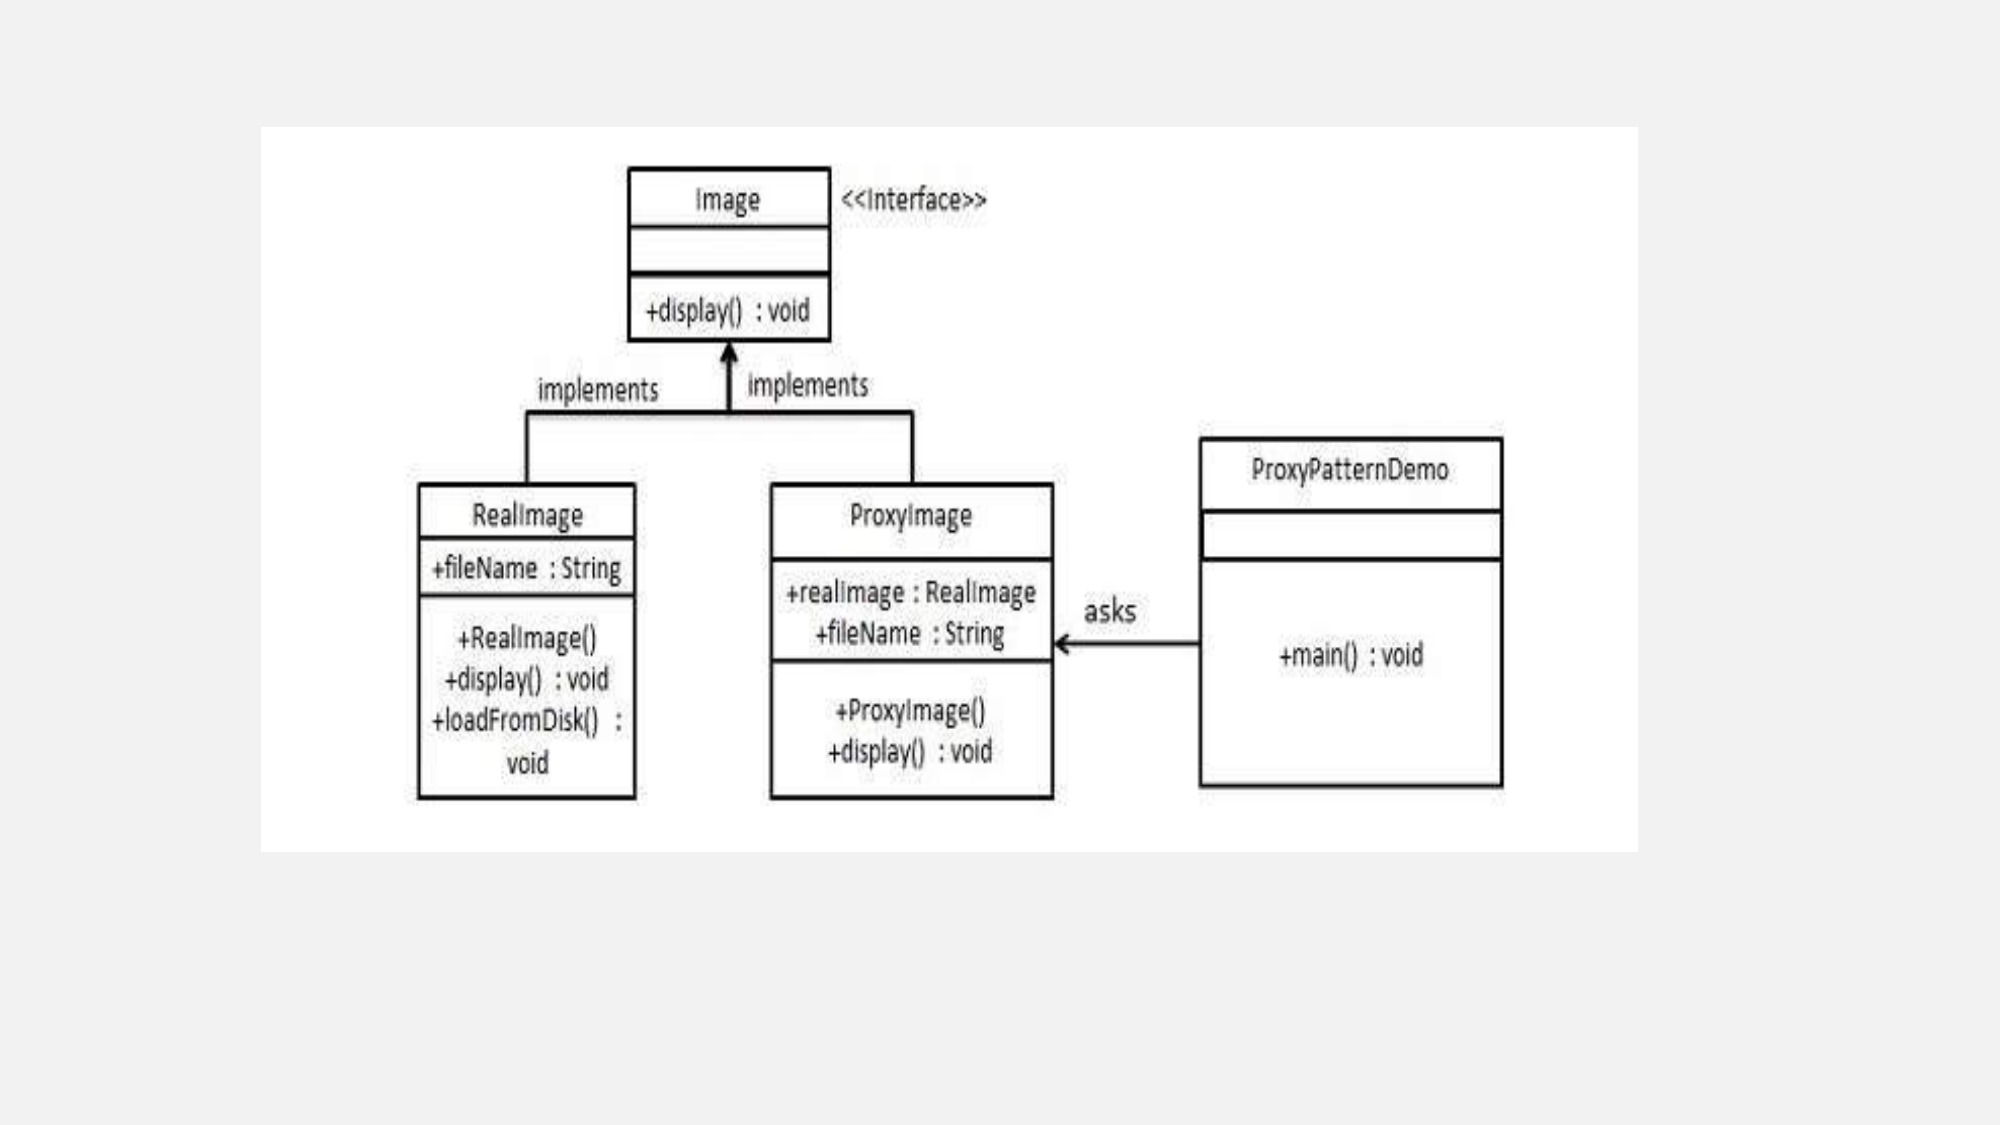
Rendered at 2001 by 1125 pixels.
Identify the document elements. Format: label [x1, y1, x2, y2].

picture [261, 127, 1638, 852]
